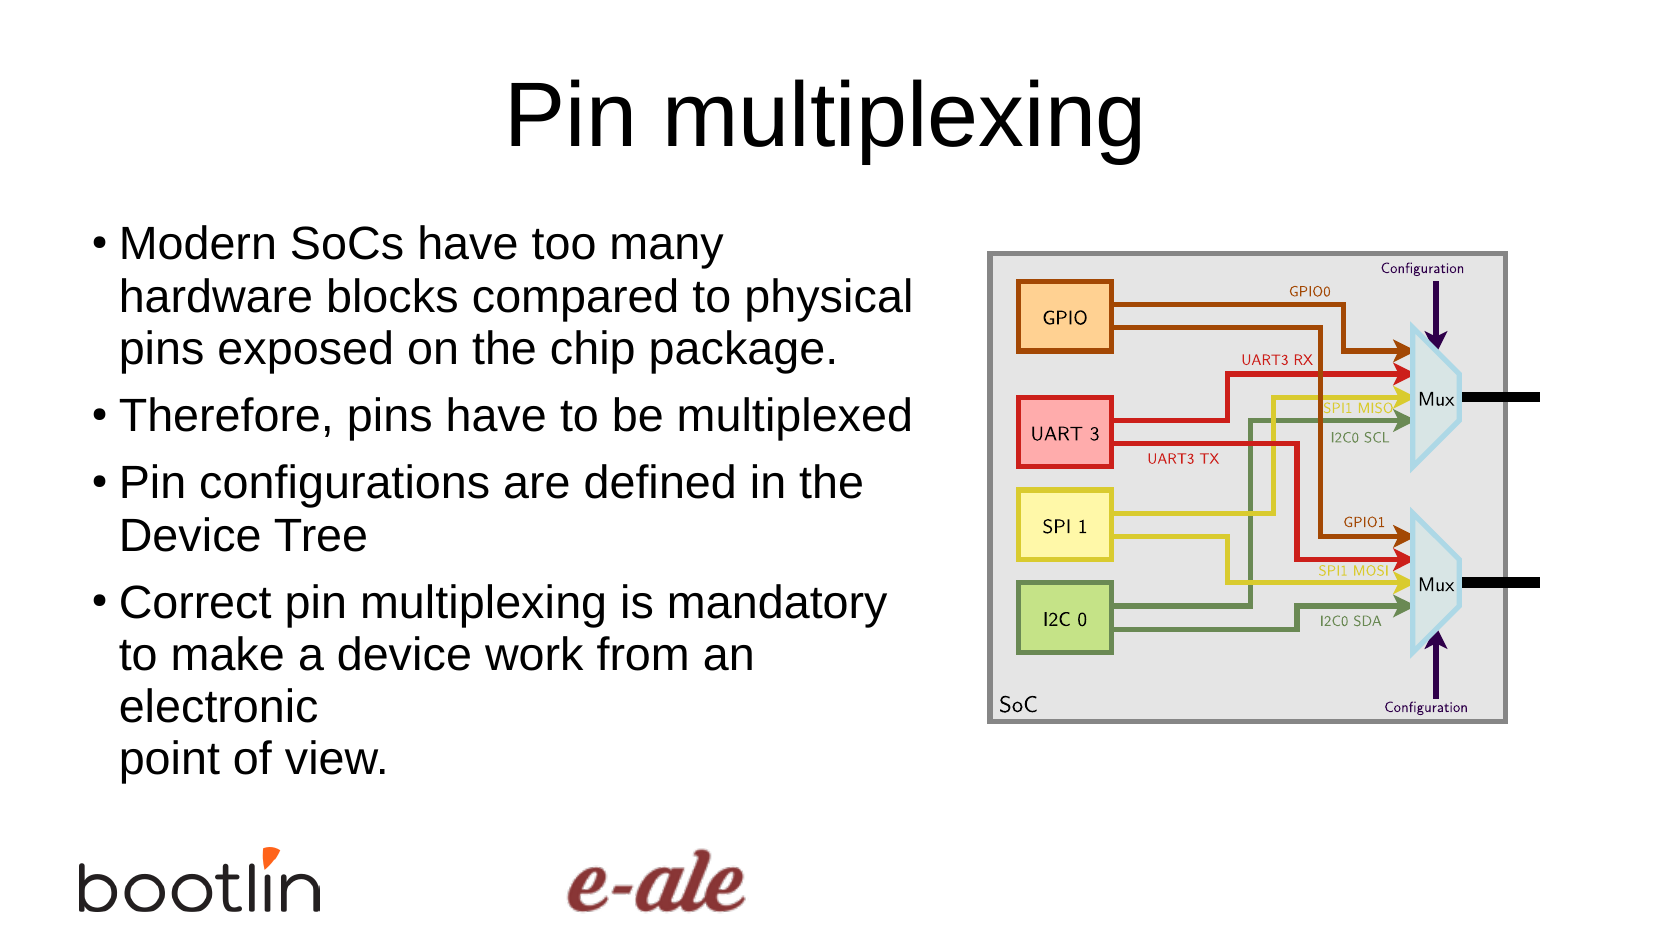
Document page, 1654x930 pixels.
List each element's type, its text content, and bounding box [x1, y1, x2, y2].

title Pin multiplexing [82, 37, 1571, 193]
picture [79, 847, 320, 912]
list Modern SoCs have too many hardware blocks compared to physical pins exposed on the chip package. Therefore, pins have to be multiplexed Pin configurations are defined in the Device Tree Correct pin multiplexing is mandatory to make a device work from an electronic point of view. [82, 217, 916, 811]
picture [565, 847, 749, 915]
text_box [990, 253, 1506, 722]
